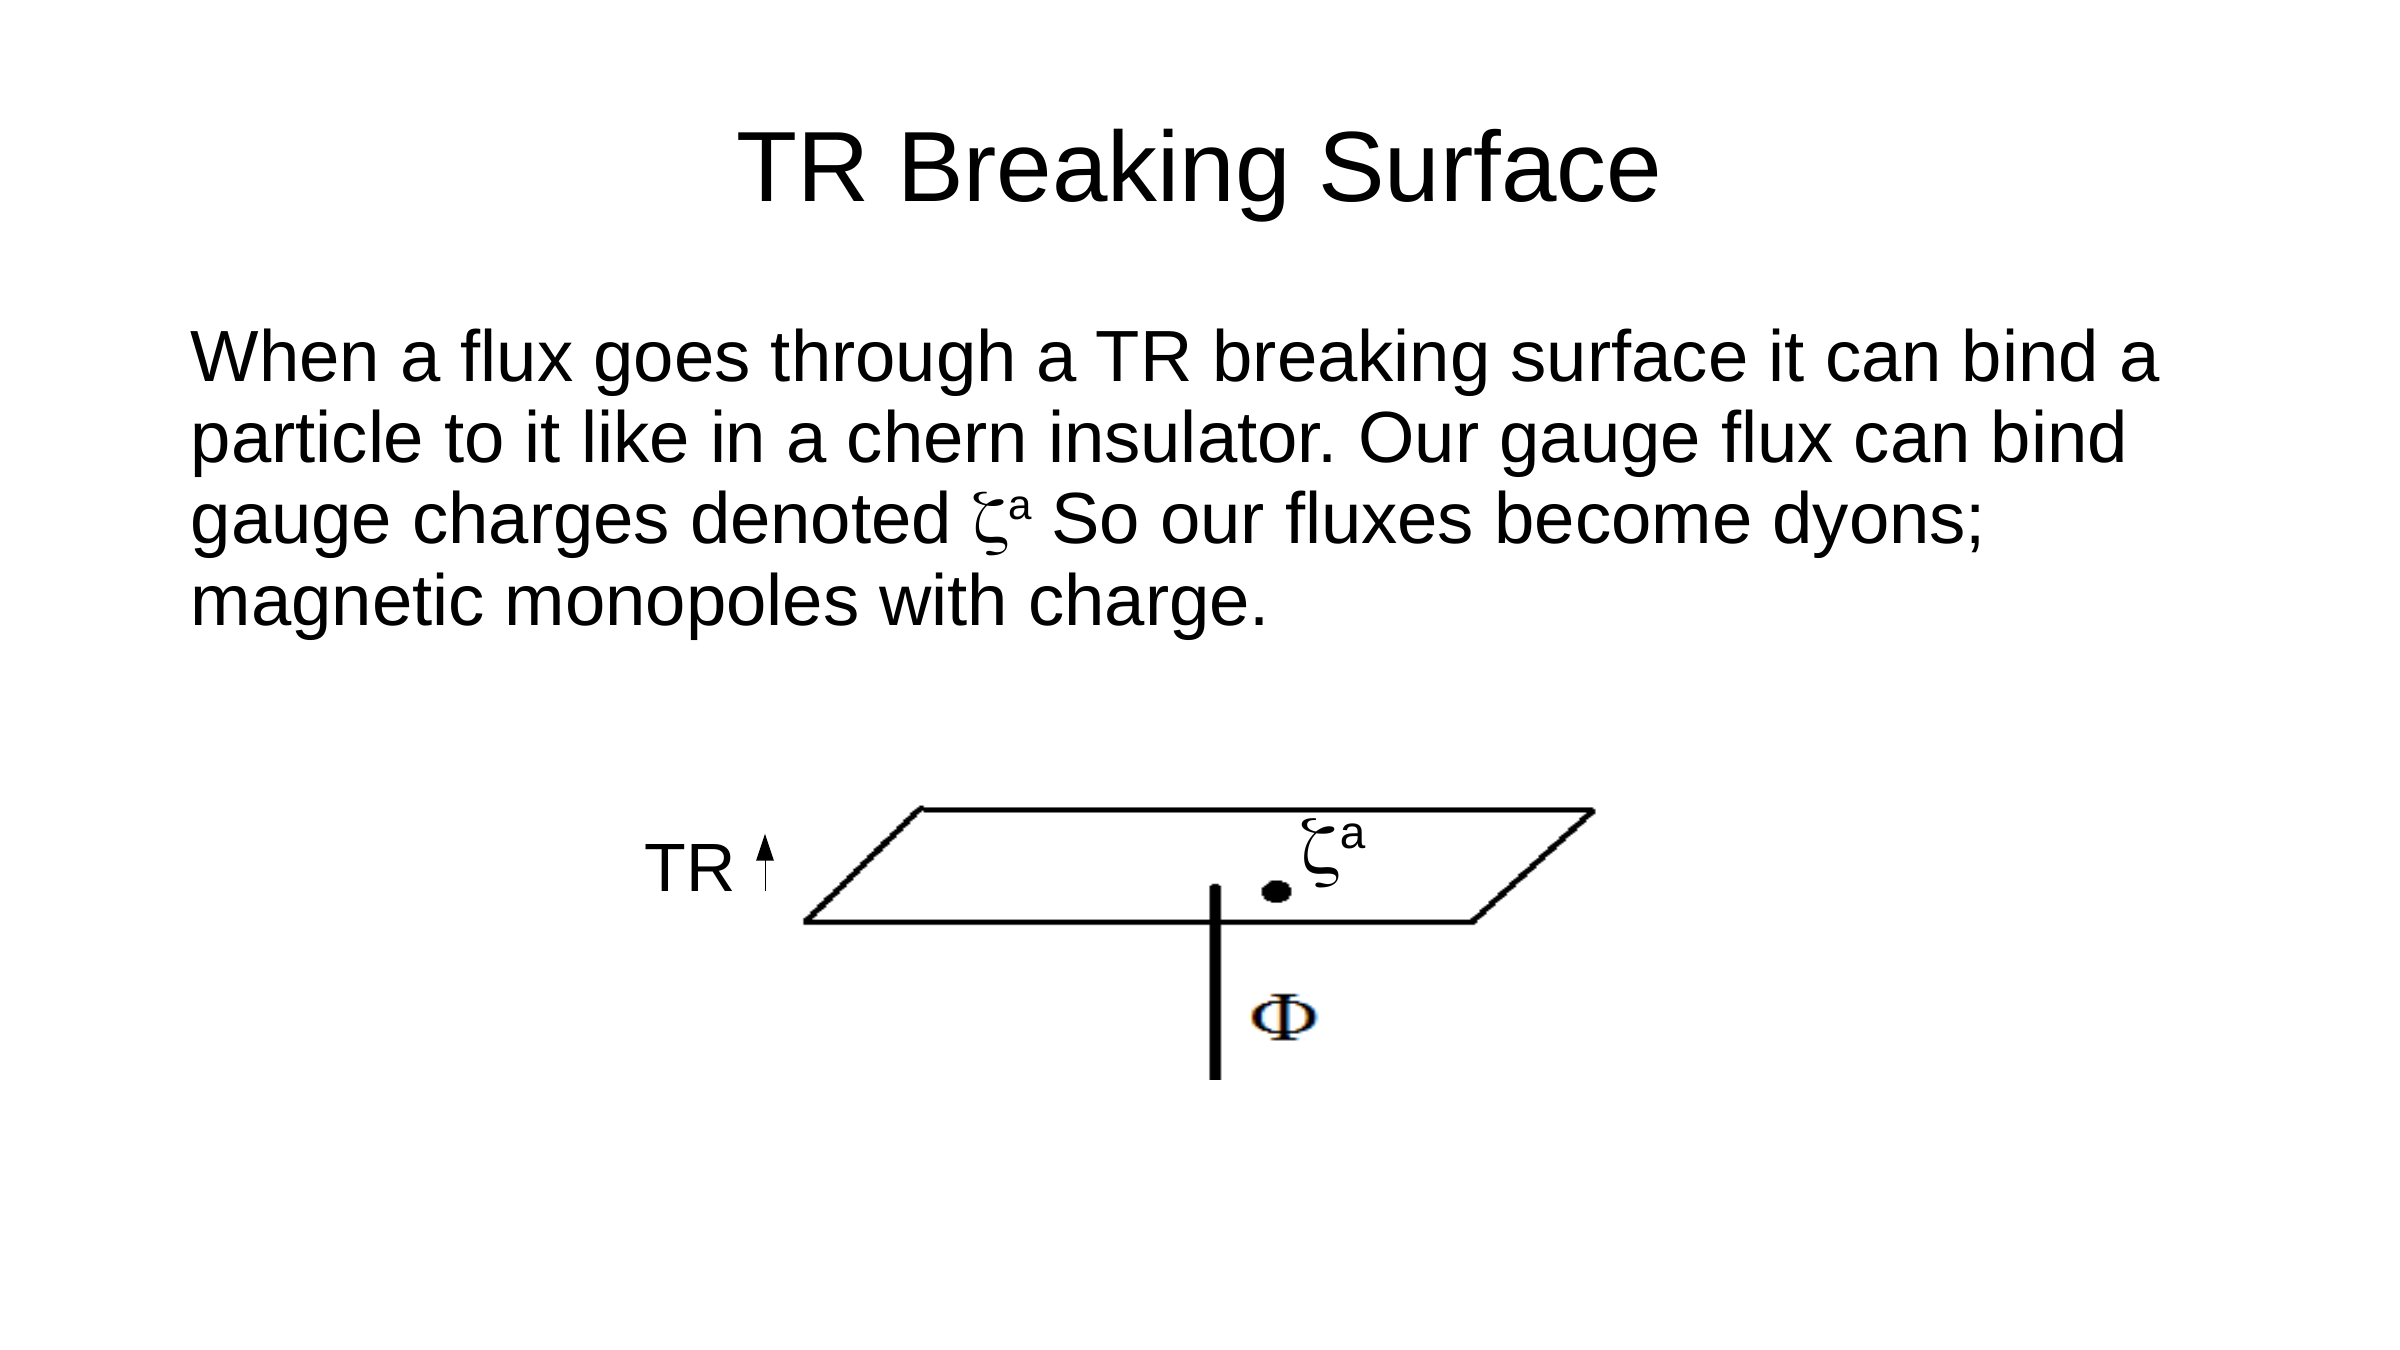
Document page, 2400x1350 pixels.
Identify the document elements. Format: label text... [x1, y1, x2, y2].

list When a flux goes through a TR breaking surface it can bind a particle to it like in a chern insulator. Our gauge flux can bind gauge charges denoted za So our fluxes become dyons; magnetic monopoles with charge. [120, 315, 2280, 784]
text_box za [1230, 803, 1456, 901]
title TR Breaking Surface [120, 53, 2280, 280]
picture [795, 772, 1630, 1081]
text_box TR [630, 822, 871, 991]
